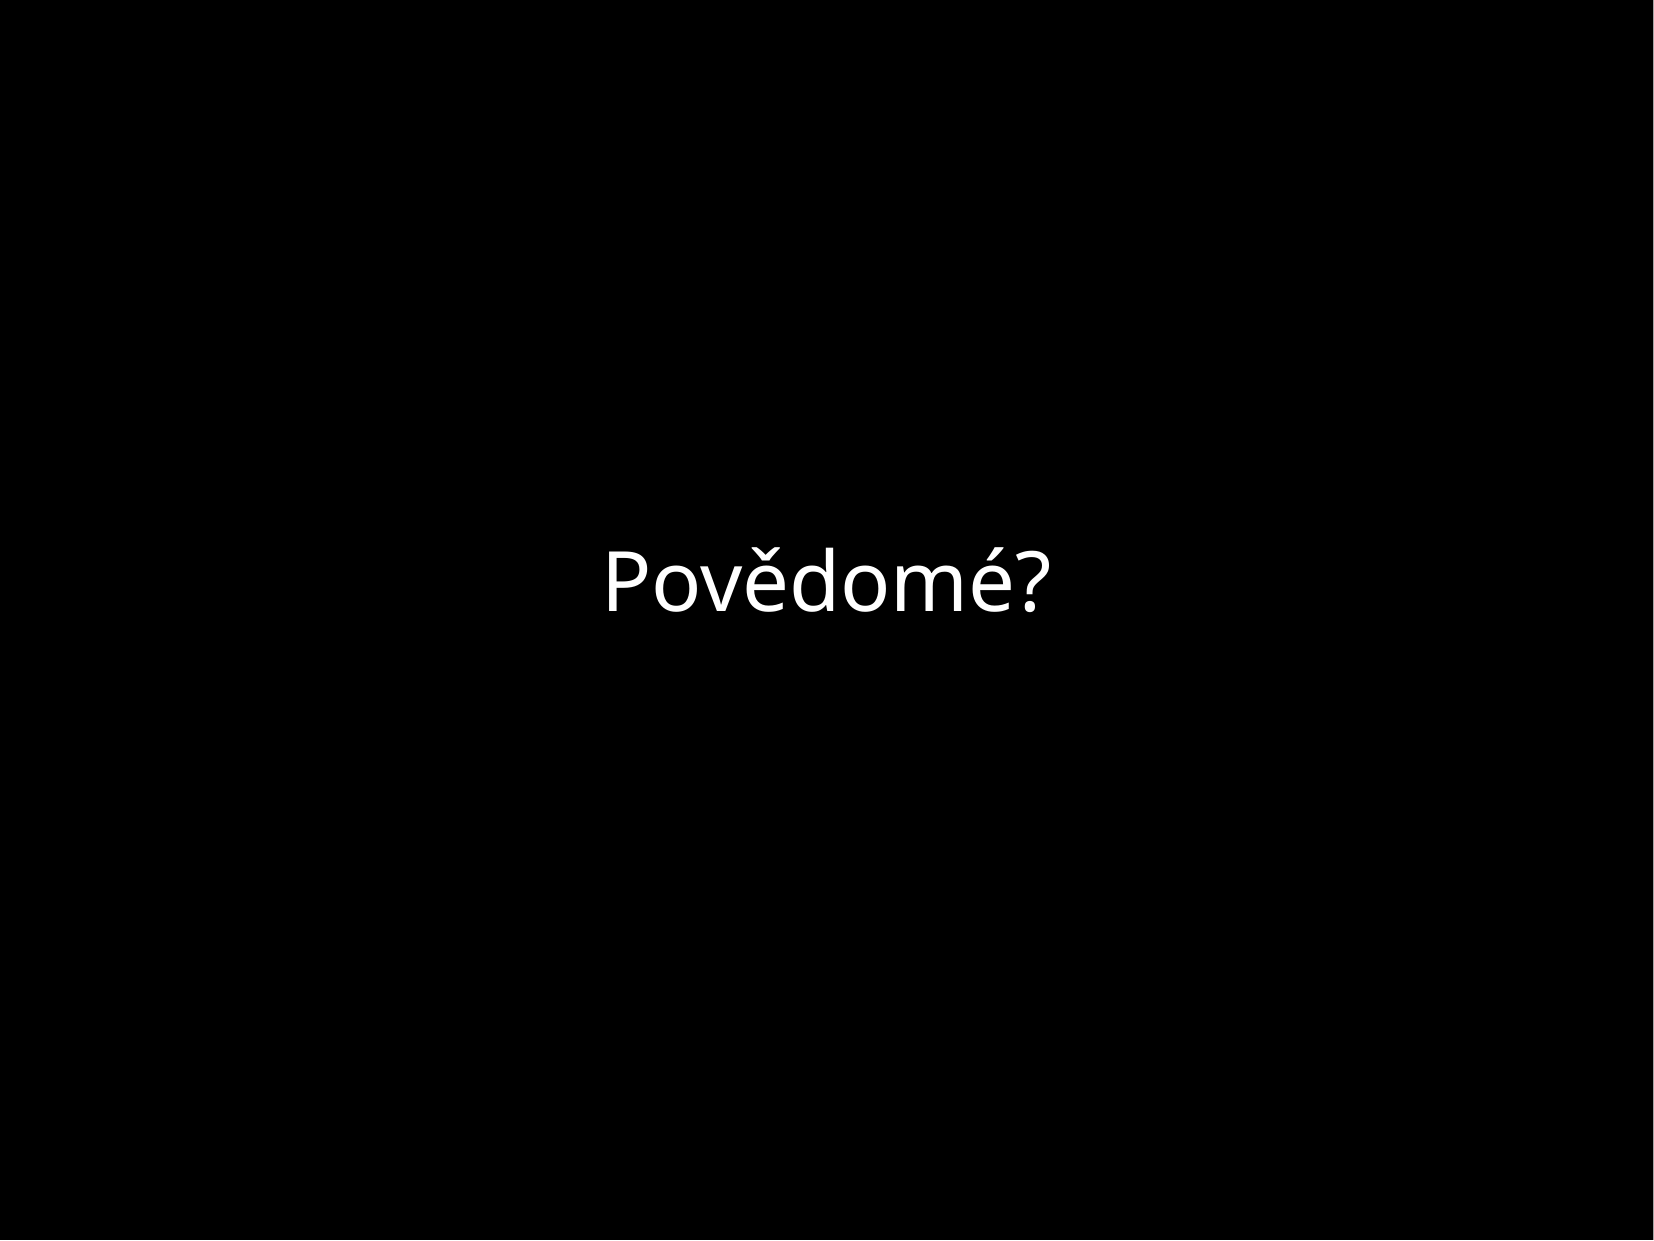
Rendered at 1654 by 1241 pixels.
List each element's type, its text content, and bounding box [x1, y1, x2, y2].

subtitle Povědomé? [82, 56, 1571, 1102]
